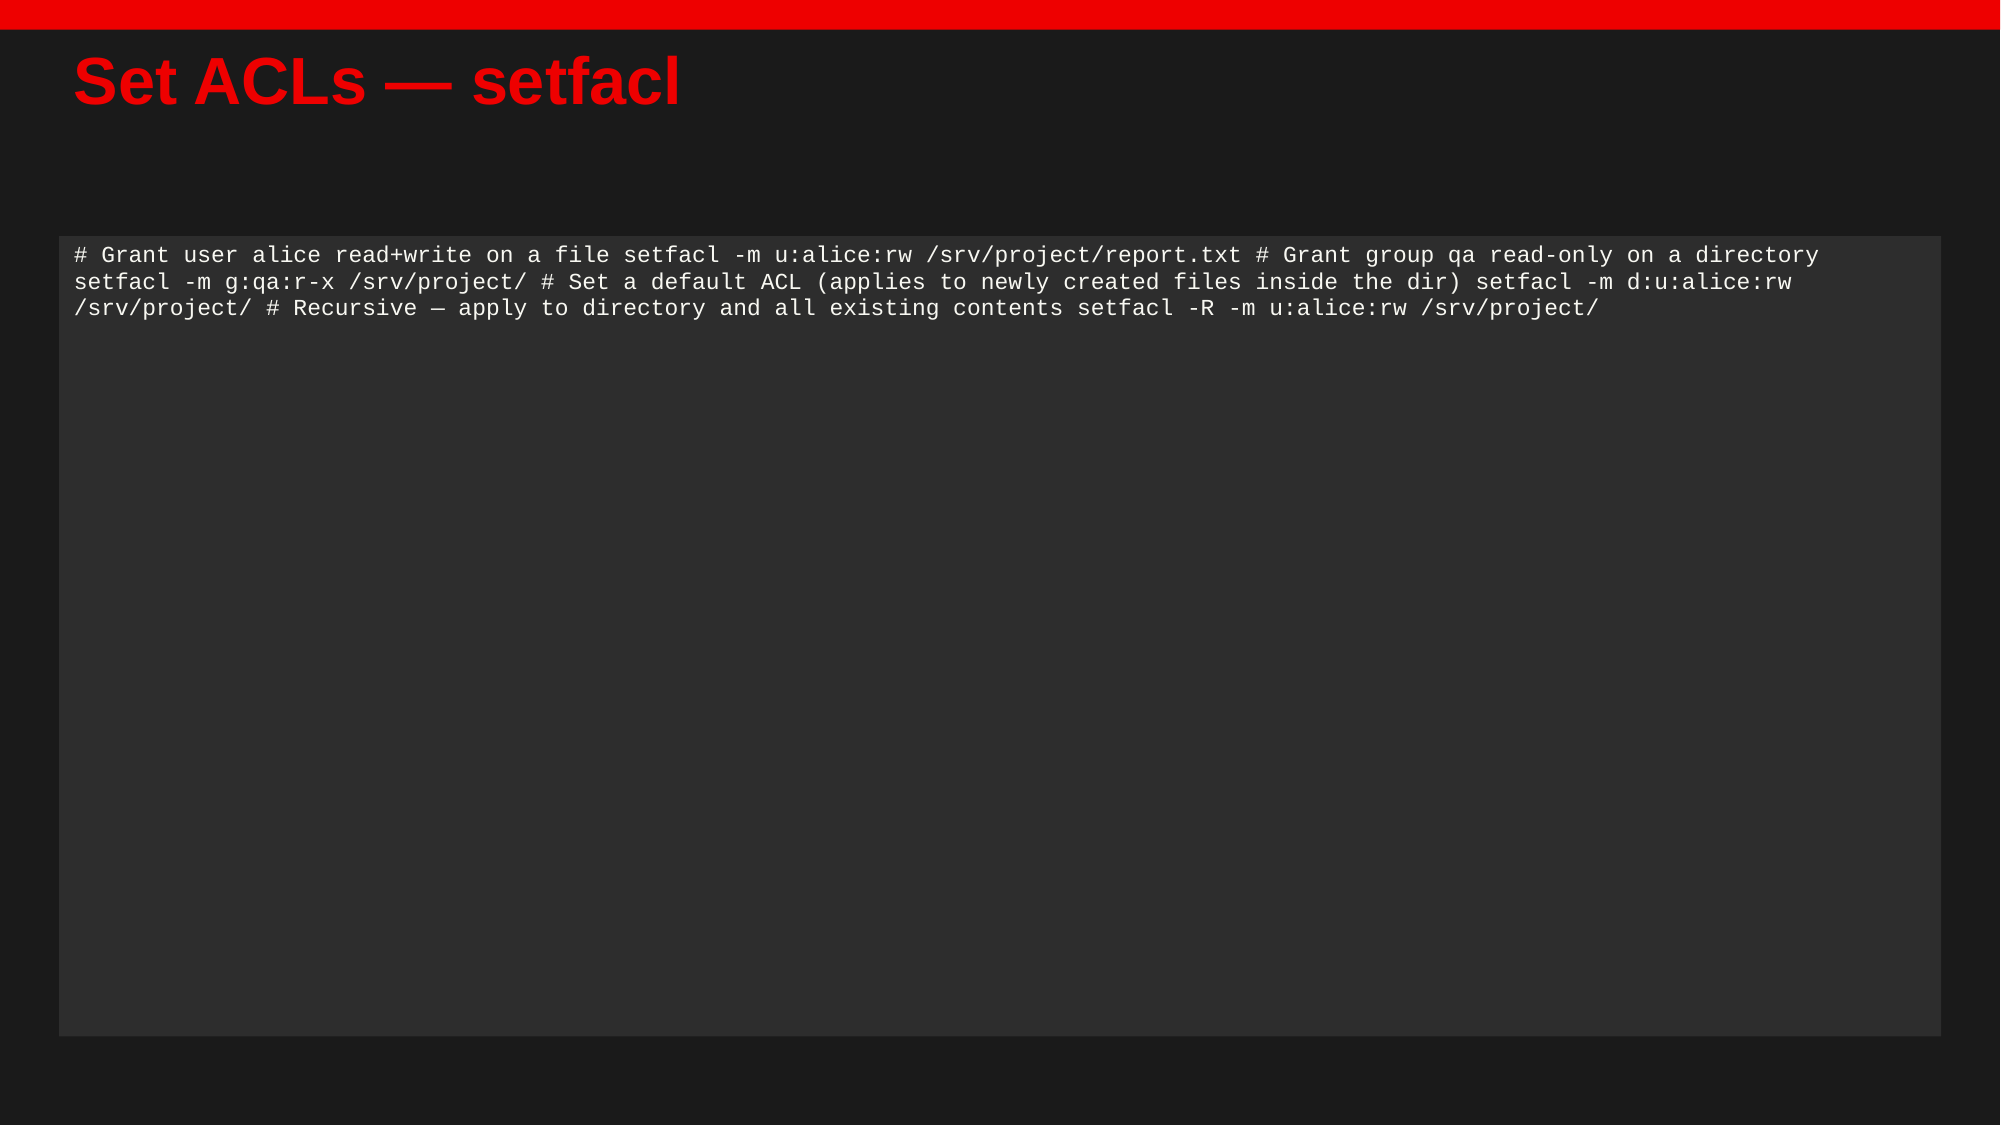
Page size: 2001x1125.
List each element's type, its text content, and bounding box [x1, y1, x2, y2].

text_box Set ACLs — setfacl [59, 36, 1942, 208]
text_box [0, 0, 2001, 30]
text_box # Grant user alice read+write on a file setfacl -m u:alice:rw /srv/project/report.txt # Grant group qa read-only on a directory setfacl -m g:qa:r-x /srv/project/ # Set a default ACL (applies to newly created files inside the dir) setfacl -m d:u:alice:rw /srv/project/ # Recursive — apply to directory and all existing contents setfacl -R -m u:alice:rw /srv/project/ [59, 236, 1942, 1037]
